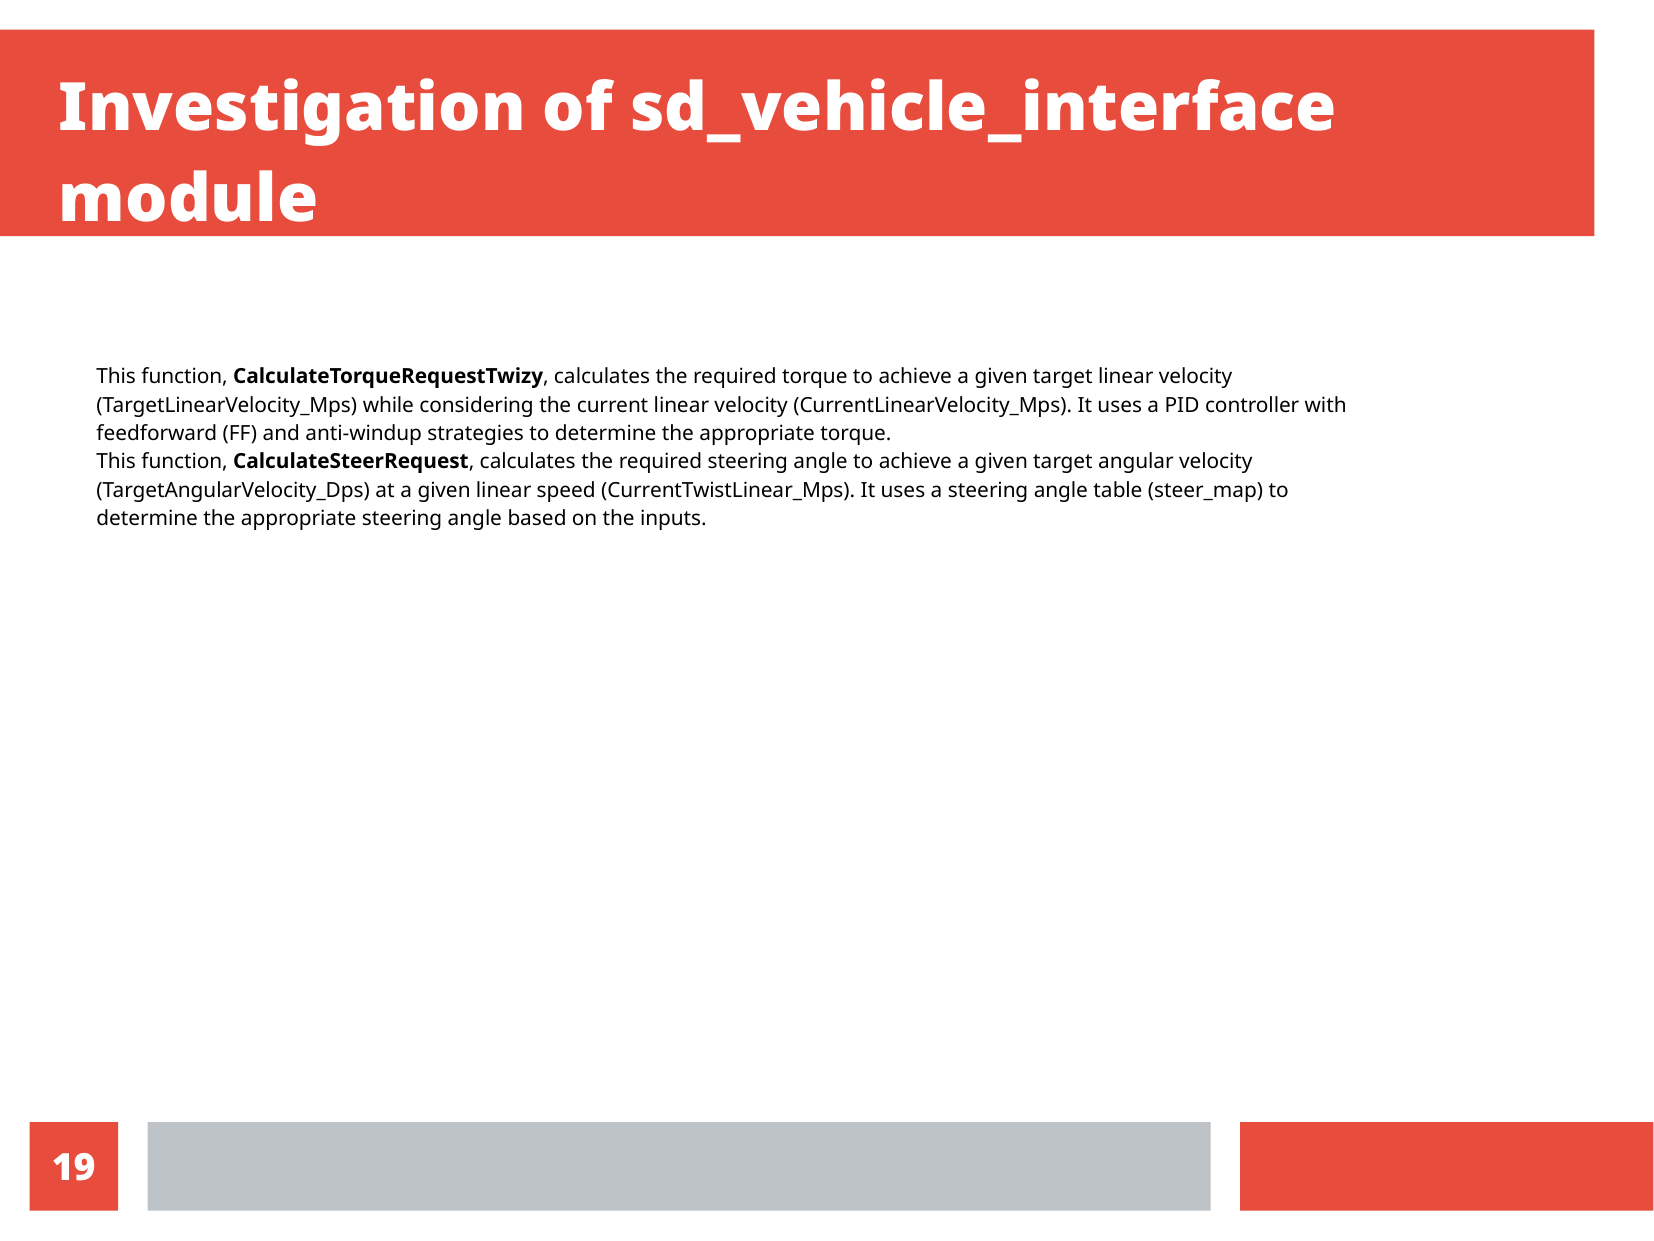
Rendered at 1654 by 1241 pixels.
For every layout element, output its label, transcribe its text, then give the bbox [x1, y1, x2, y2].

text_box This function, CalculateTorqueRequestTwizy, calculates the required torque to achieve a given target linear velocity (TargetLinearVelocity_Mps) while considering the current linear velocity (CurrentLinearVelocity_Mps). It uses a PID controller with feedforward (FF) and anti-windup strategies to determine the appropriate torque. This function, CalculateSteerRequest, calculates the required steering angle to achieve a given target angular velocity (TargetAngularVelocity_Dps) at a given linear speed (CurrentTwistLinear_Mps). It uses a steering angle table (steer_map) to determine the appropriate steering angle based on the inputs. [81, 354, 1394, 509]
title Investigation of sd_vehicle_interface module [59, 59, 1595, 207]
